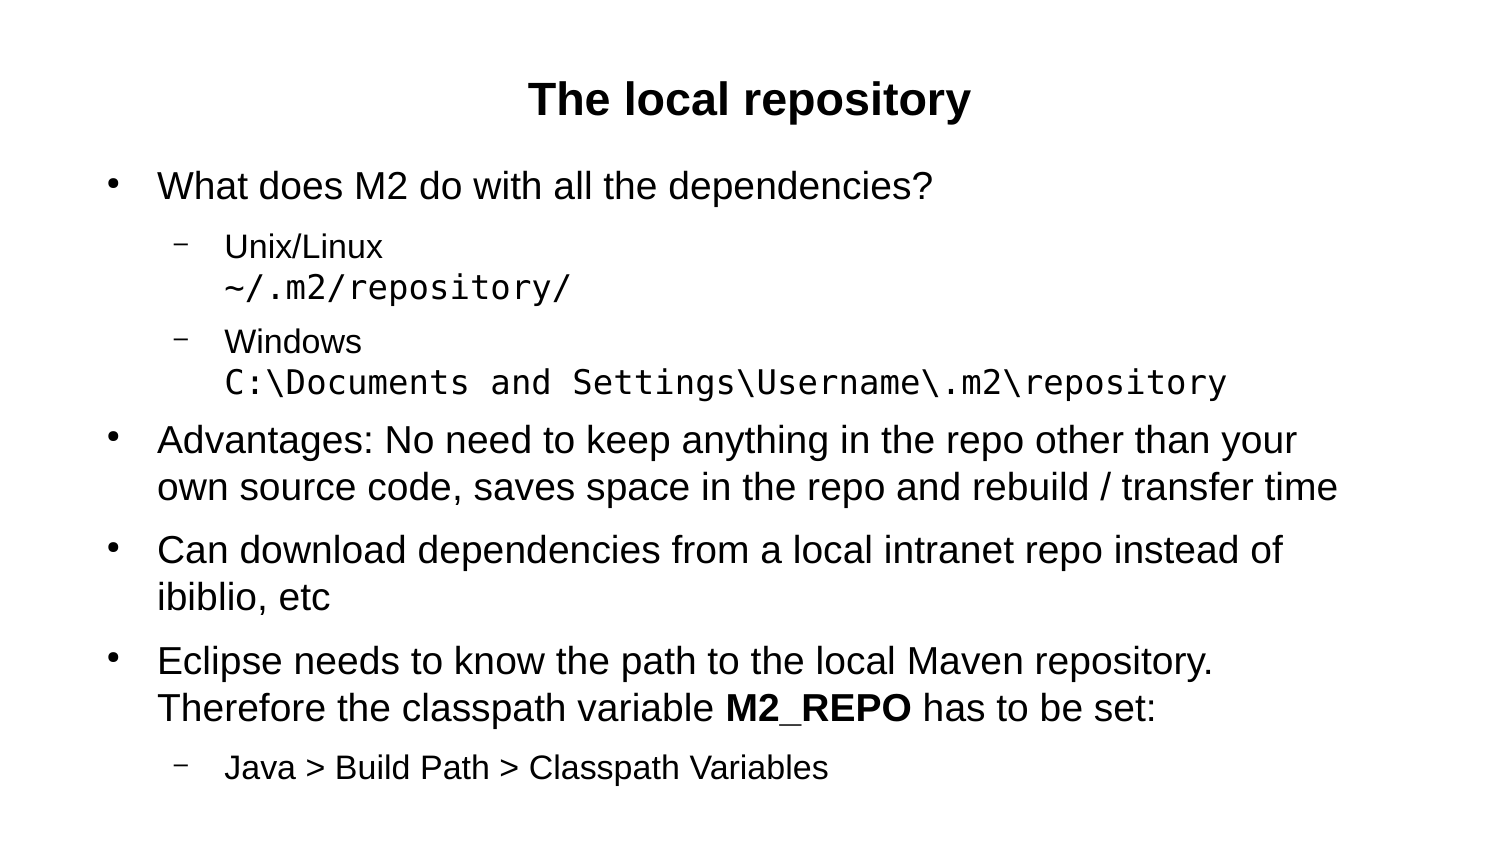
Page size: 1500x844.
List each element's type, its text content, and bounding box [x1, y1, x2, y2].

list What does M2 do with all the dependencies? Unix/Linux ~/.m2/repository/ Windows C:\Documents and Settings\Username\.m2\repository Advantages: No need to keep anything in the repo other than your own source code, saves space in the repo and rebuild / transfer time Can download dependencies from a local intranet repo instead of ibiblio, etc Eclipse needs to know the path to the local Maven repository. Therefore the classpath variable M2_REPO has to be set: Java > Build Path > Classpath Variables [75, 153, 1395, 807]
title The local repository [75, 33, 1425, 133]
